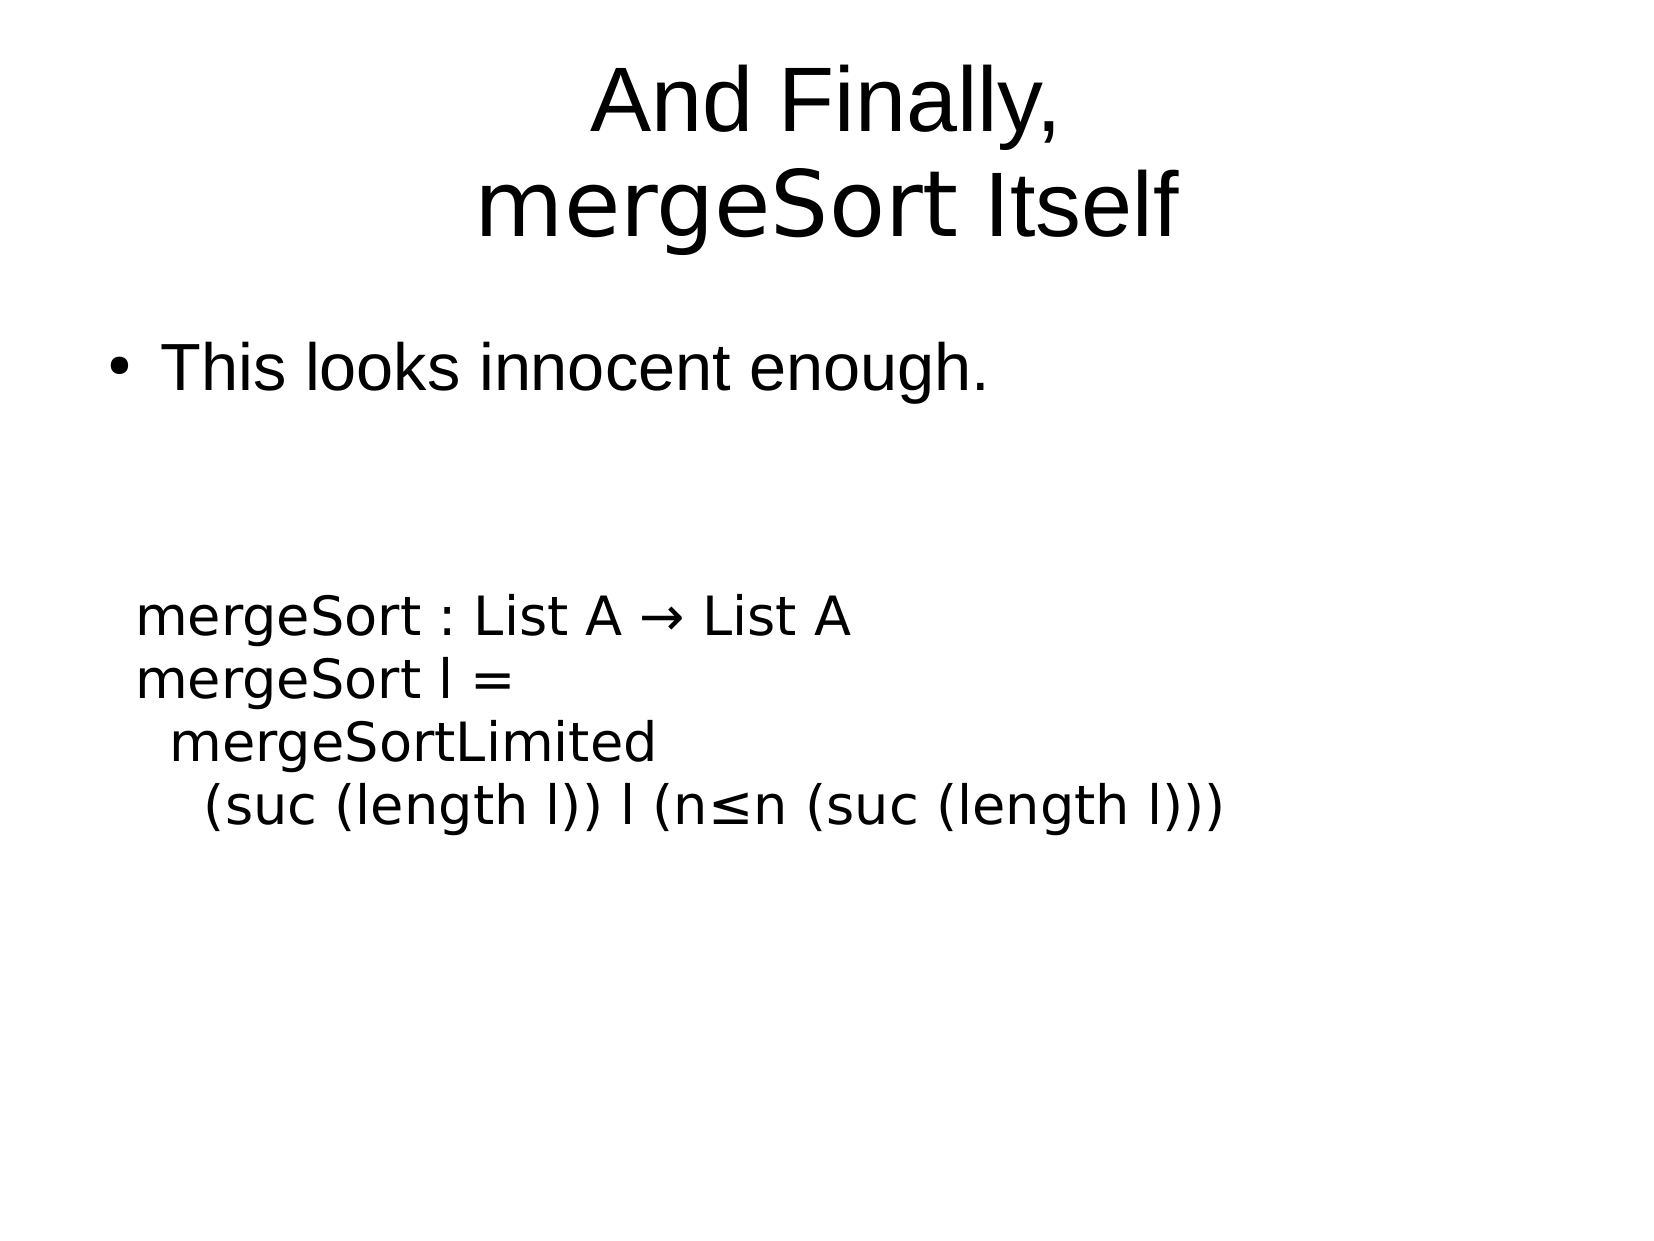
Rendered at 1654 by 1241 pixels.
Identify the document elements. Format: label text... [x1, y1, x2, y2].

list mergeSort : List A → List A mergeSort l = mergeSortLimited (suc (length l)) l (n≤n (suc (length l))) [135, 585, 1636, 1201]
title And Finally, mergeSort Itself [82, 48, 1571, 258]
list This looks innocent enough. [90, 330, 1628, 451]
